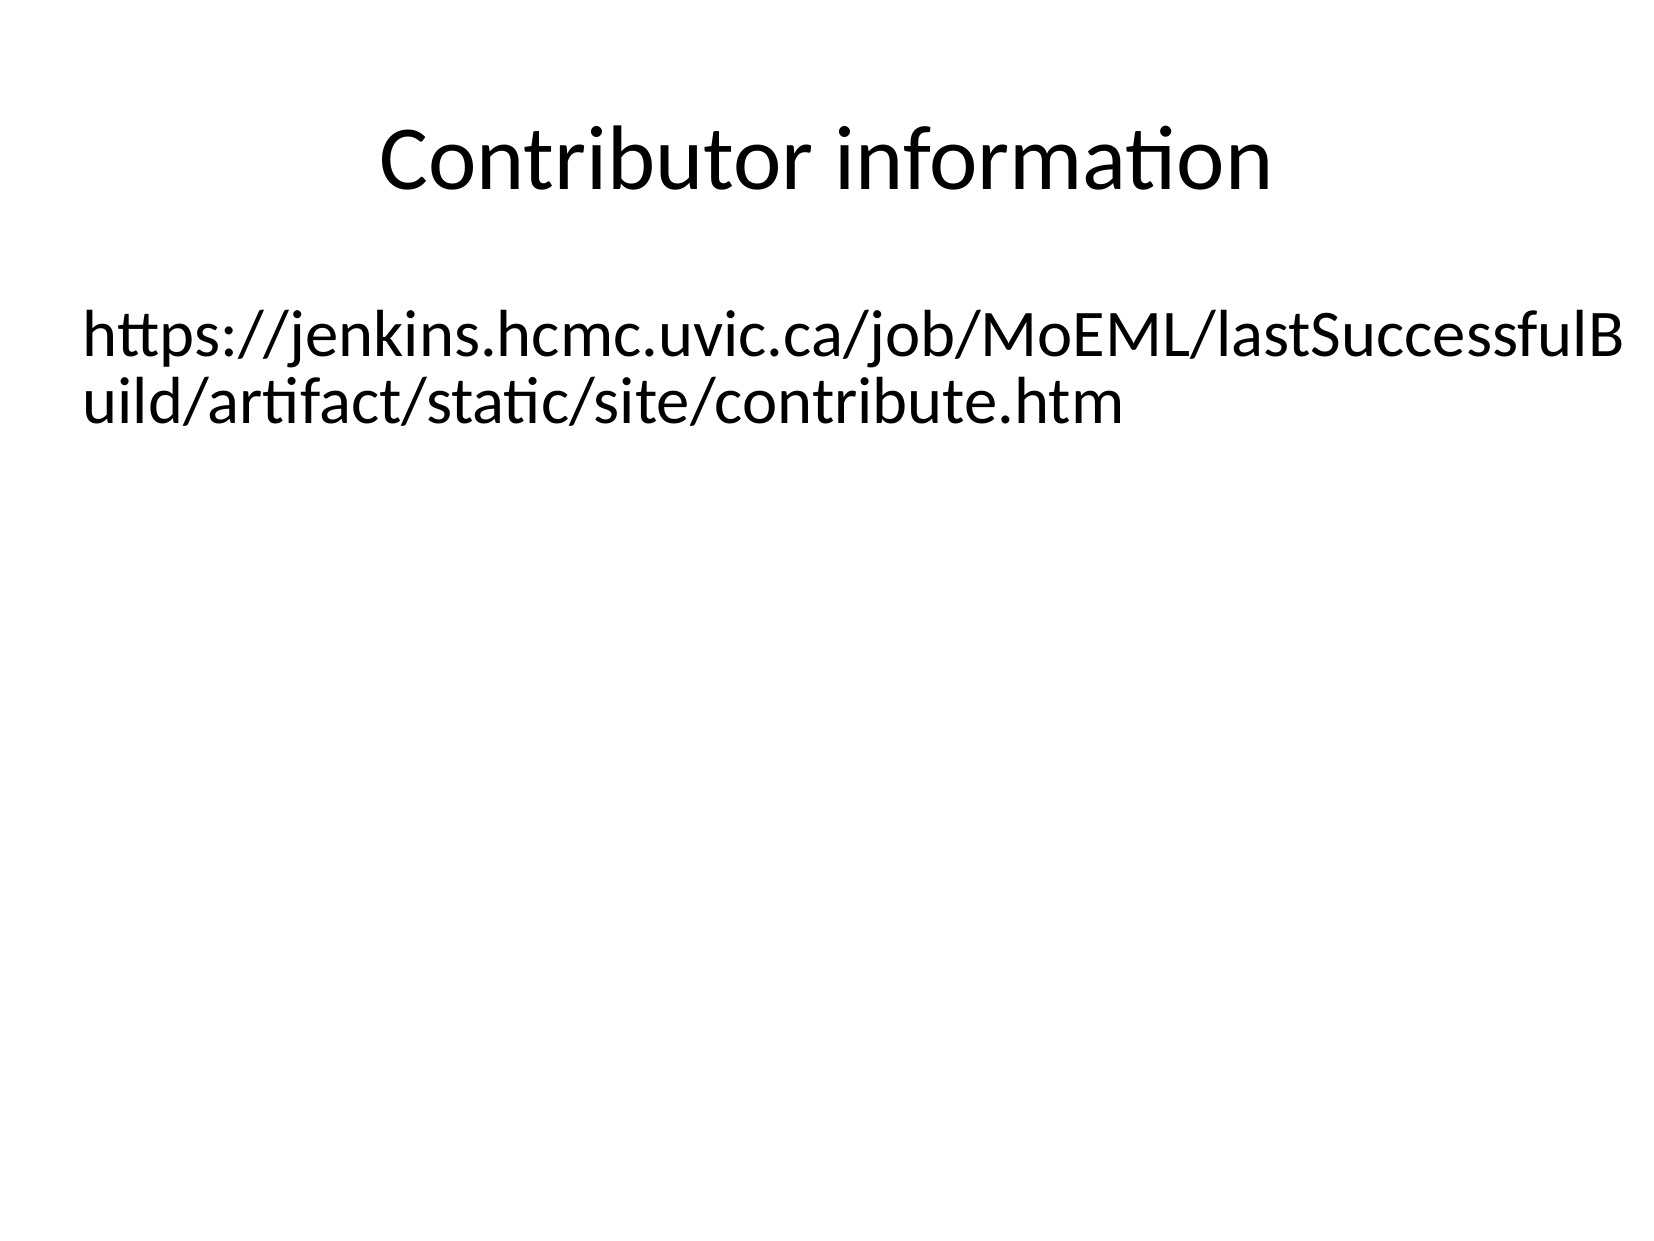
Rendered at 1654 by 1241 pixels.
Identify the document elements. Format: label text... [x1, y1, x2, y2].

title Contributor information [82, 49, 1571, 257]
list https://jenkins.hcmc.uvic.ca/job/MoEML/lastSuccessfulBuild/artifact/static/site/contribute.htm [82, 290, 1638, 1241]
